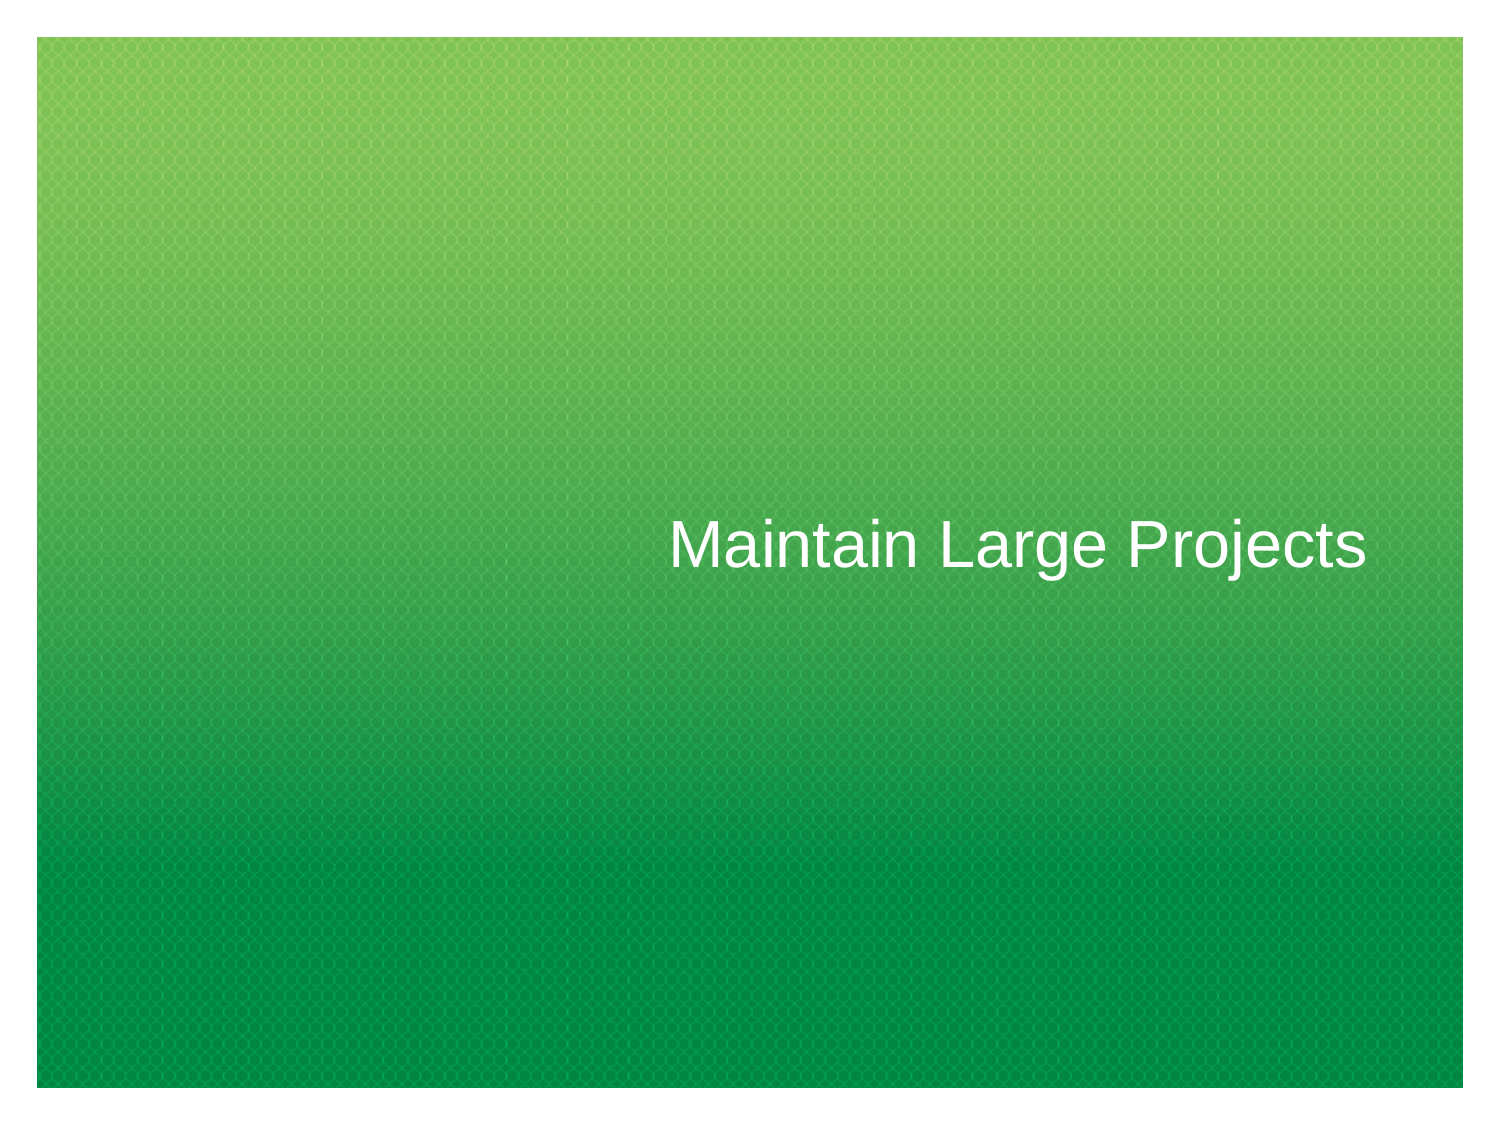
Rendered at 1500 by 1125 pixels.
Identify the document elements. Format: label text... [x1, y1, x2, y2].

title Maintain Large Projects [135, 450, 1369, 638]
picture [37, 37, 1463, 1088]
